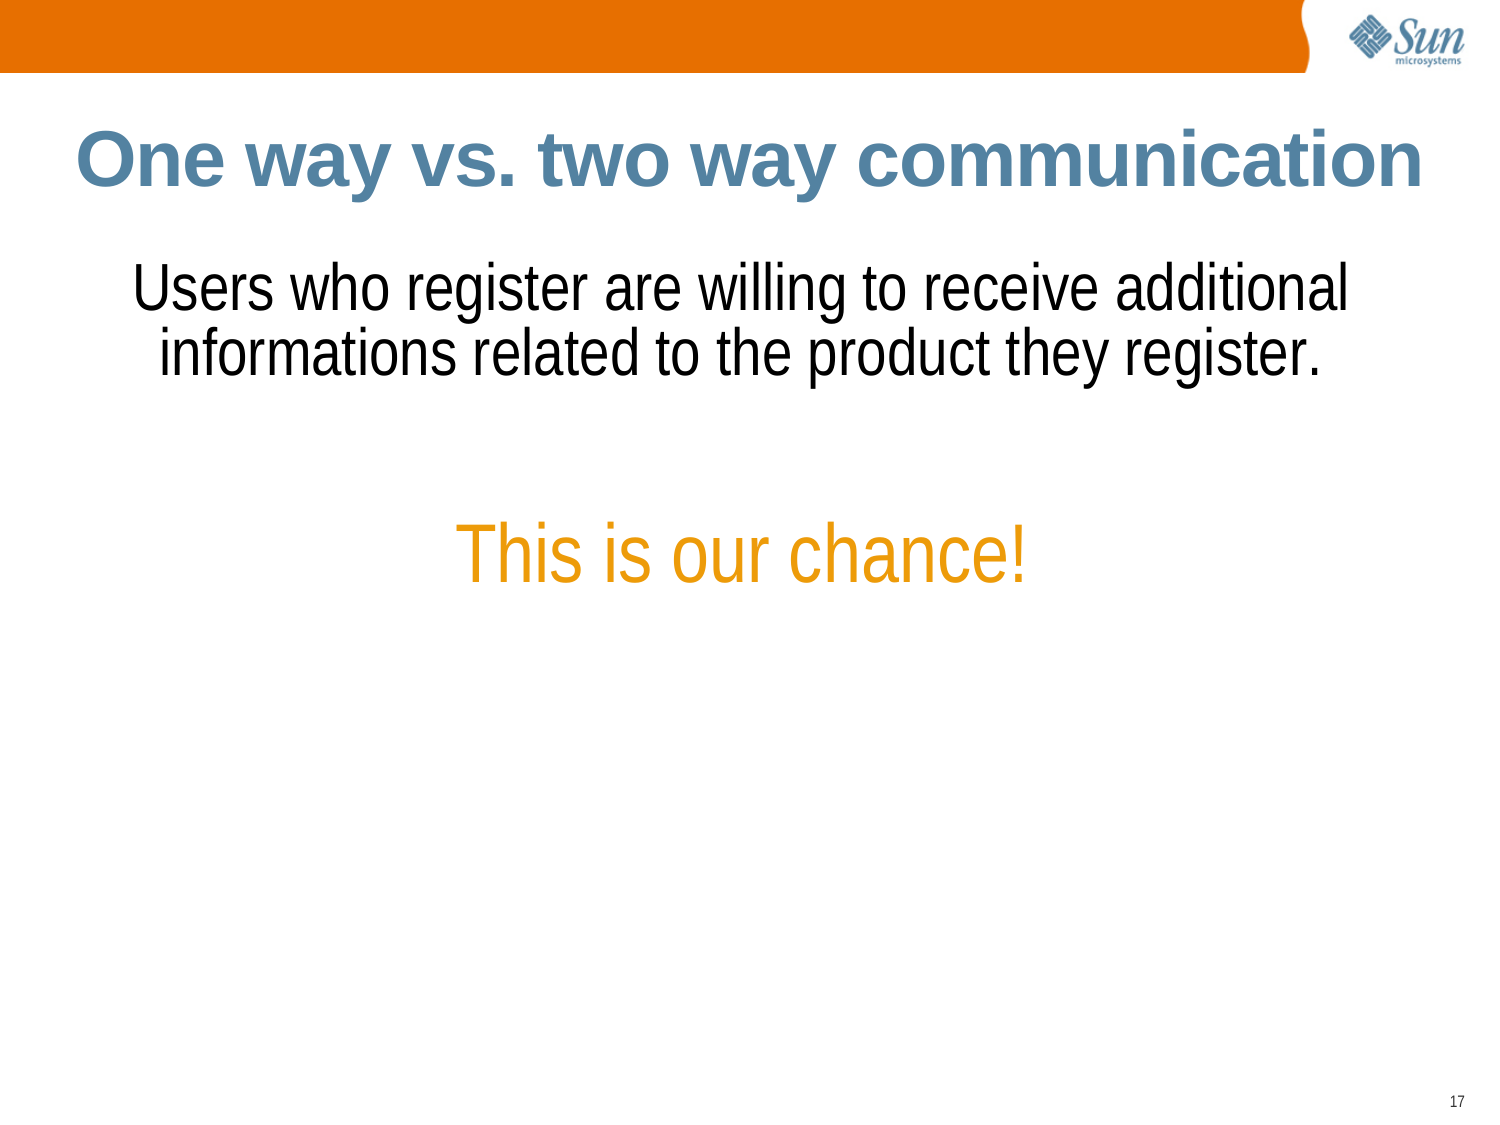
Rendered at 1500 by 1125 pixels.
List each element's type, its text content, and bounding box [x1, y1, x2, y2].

picture [0, 0, 1500, 73]
title One way vs. two way communication [75, 123, 1437, 227]
list Users who register are willing to receive additional informations related to the product they register. This is our chance! [64, 258, 1401, 1062]
